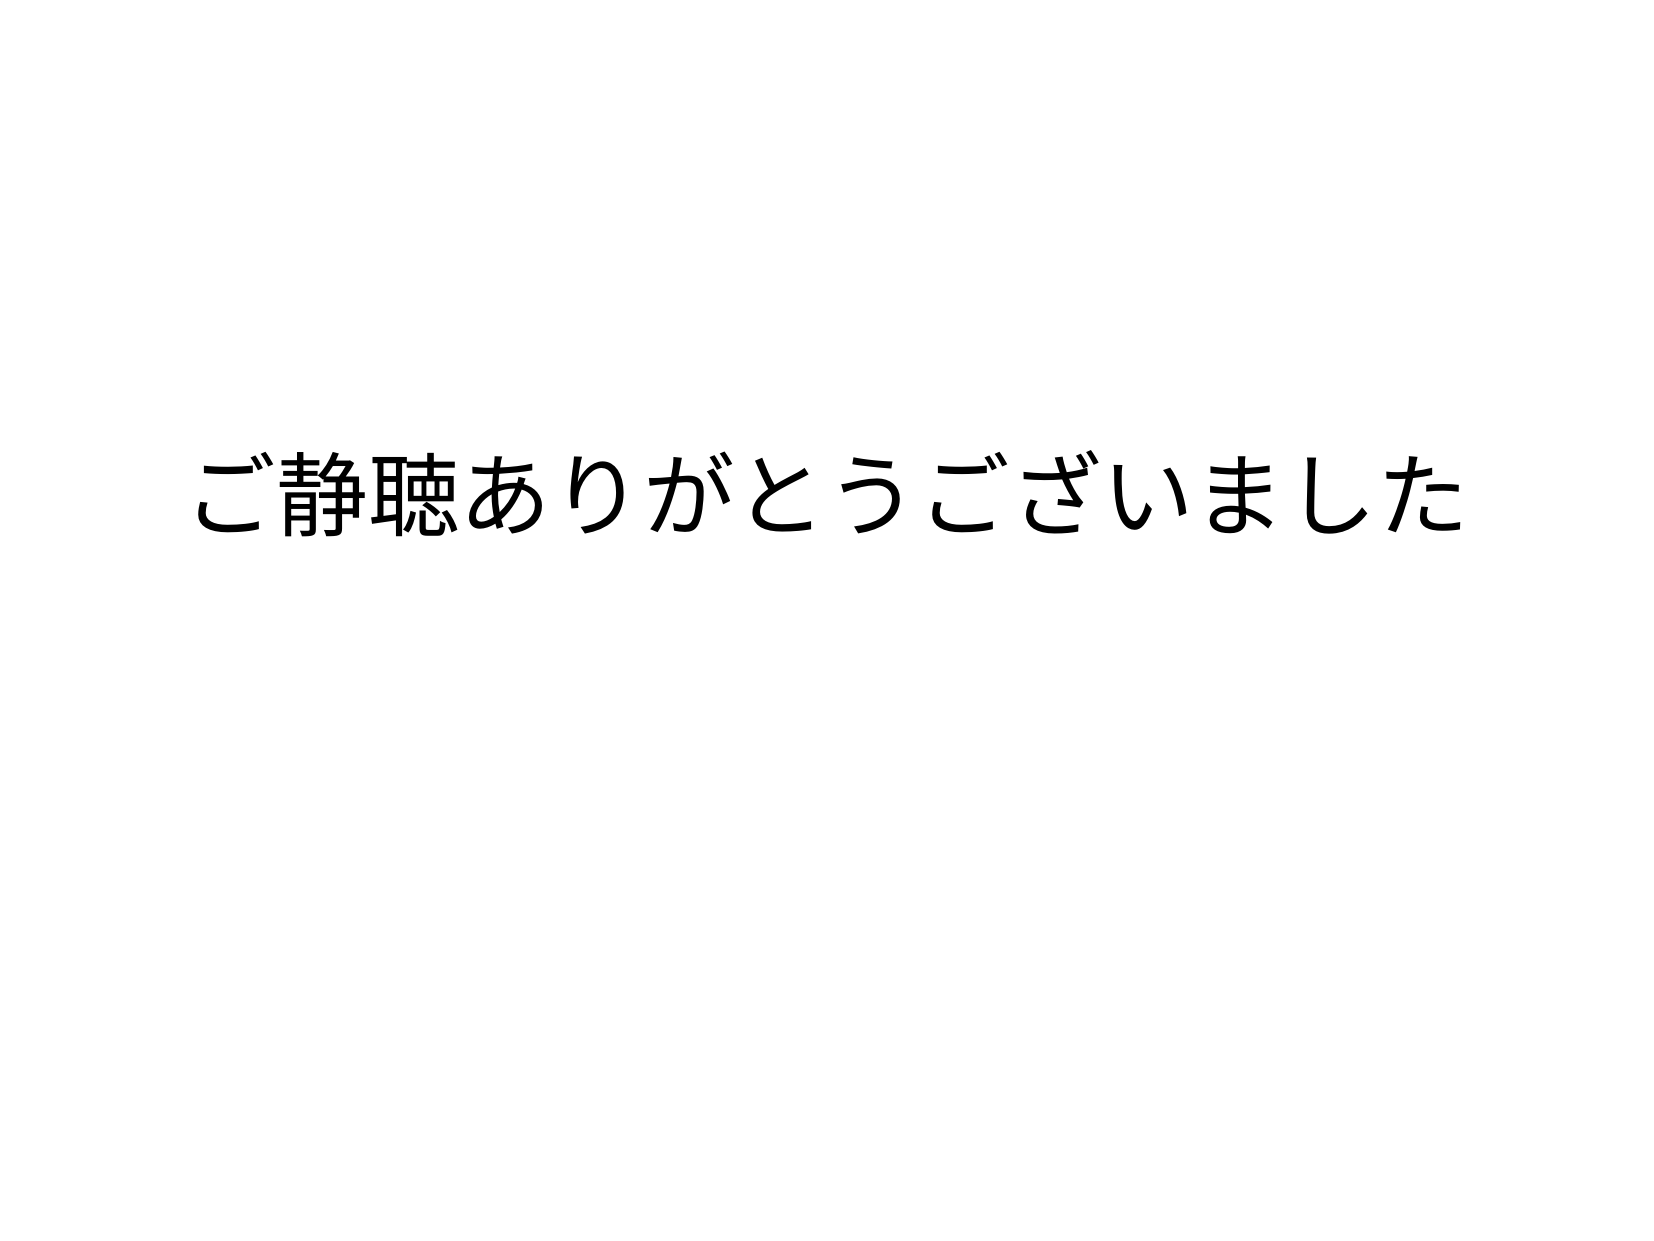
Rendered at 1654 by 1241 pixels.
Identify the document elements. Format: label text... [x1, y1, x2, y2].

title ご静聴ありがとうございました [82, 393, 1571, 586]
